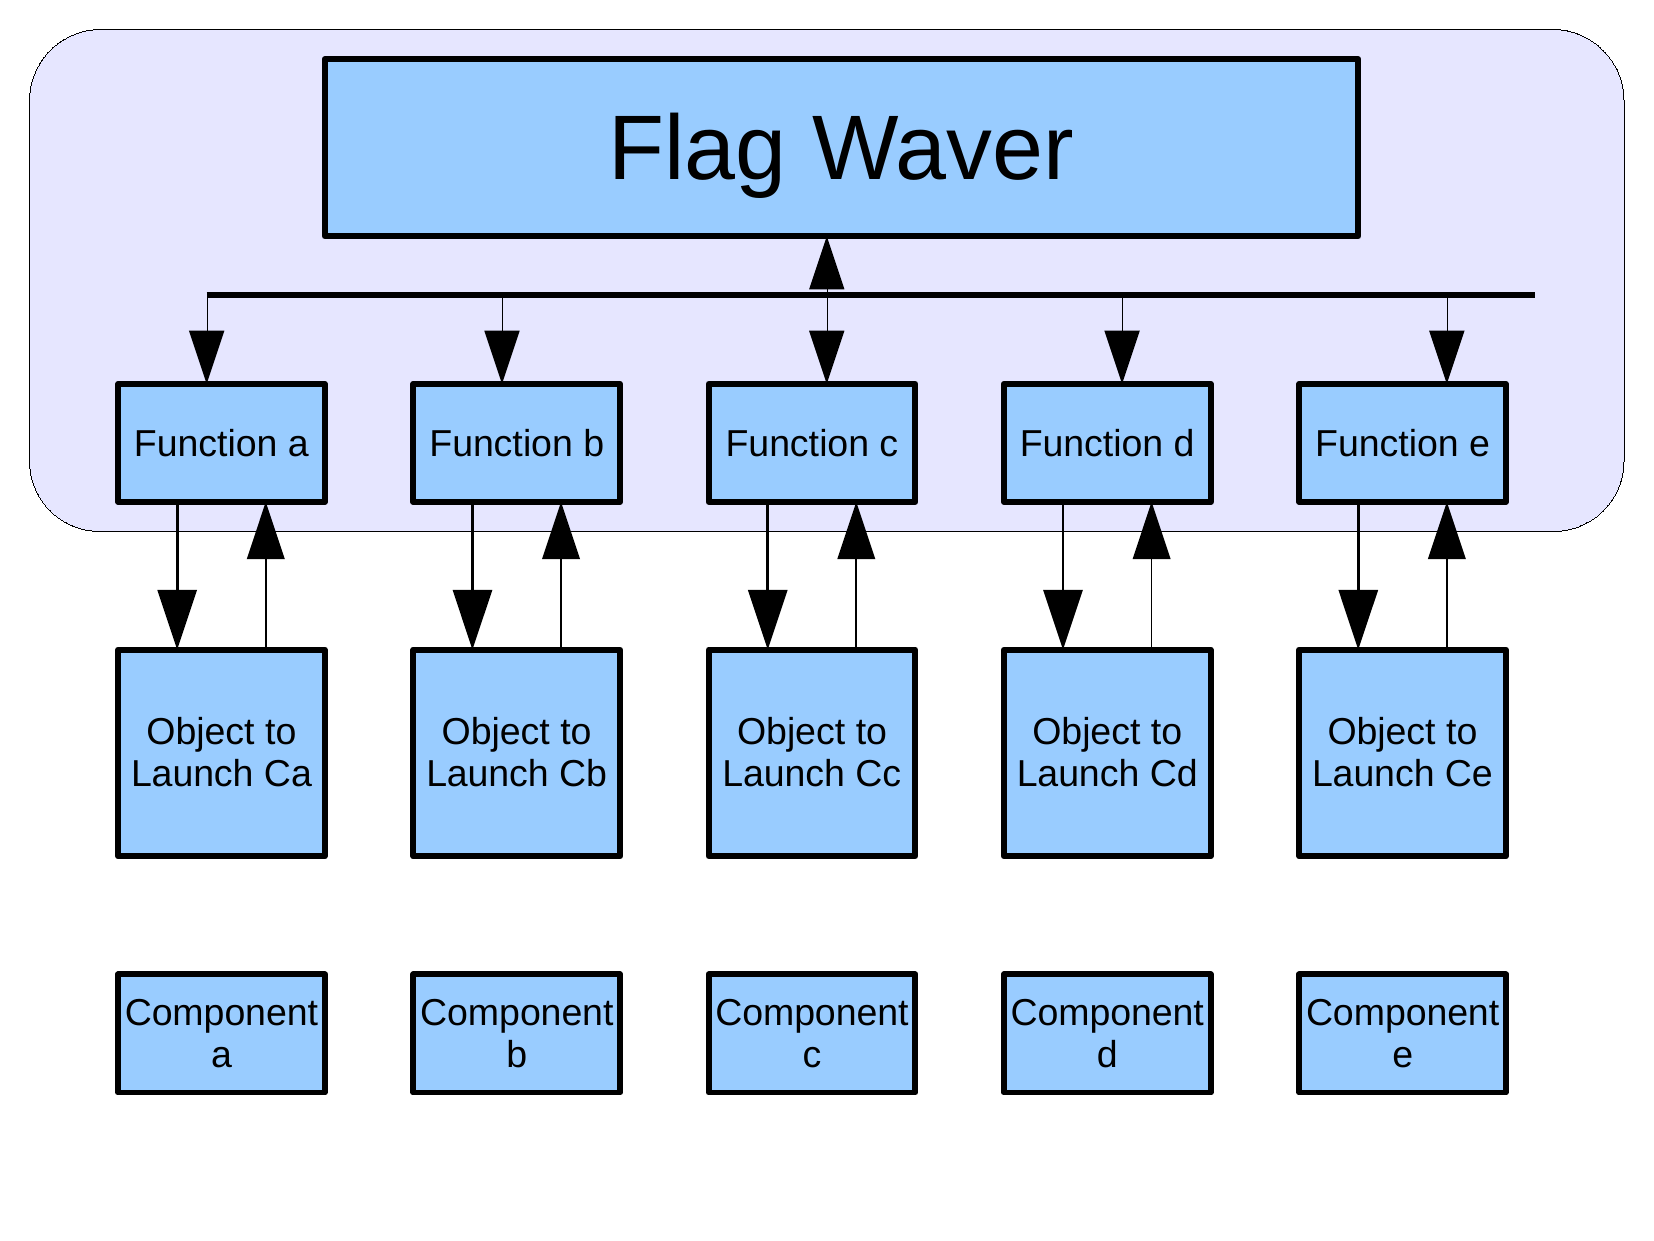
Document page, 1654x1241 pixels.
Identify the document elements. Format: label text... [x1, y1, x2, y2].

text_box Function b [413, 383, 621, 502]
text_box Object to Launch Ce [1299, 649, 1506, 857]
text_box Flag Waver [324, 59, 1359, 237]
text_box Component e [1299, 974, 1506, 1093]
text_box [179, 502, 265, 532]
text_box [1123, 298, 1447, 532]
text_box Object to Launch Cd [1003, 649, 1211, 857]
text_box [208, 298, 502, 532]
text_box Function e [1299, 383, 1506, 502]
text_box [769, 502, 855, 532]
text_box [828, 298, 1122, 532]
text_box Component c [708, 974, 916, 1093]
text_box [474, 502, 560, 532]
text_box Object to Launch Cc [708, 649, 916, 857]
text_box [29, 29, 1625, 532]
text_box [1064, 502, 1151, 532]
text_box Component a [118, 974, 325, 1093]
text_box Object to Launch Ca [118, 649, 325, 857]
text_box Component b [413, 974, 621, 1093]
text_box Function d [1003, 383, 1211, 502]
text_box [1360, 502, 1446, 532]
text_box [503, 298, 827, 532]
text_box Function c [708, 383, 916, 502]
text_box Function a [118, 383, 325, 502]
text_box Object to Launch Cb [413, 649, 621, 857]
text_box Component d [1003, 974, 1211, 1093]
